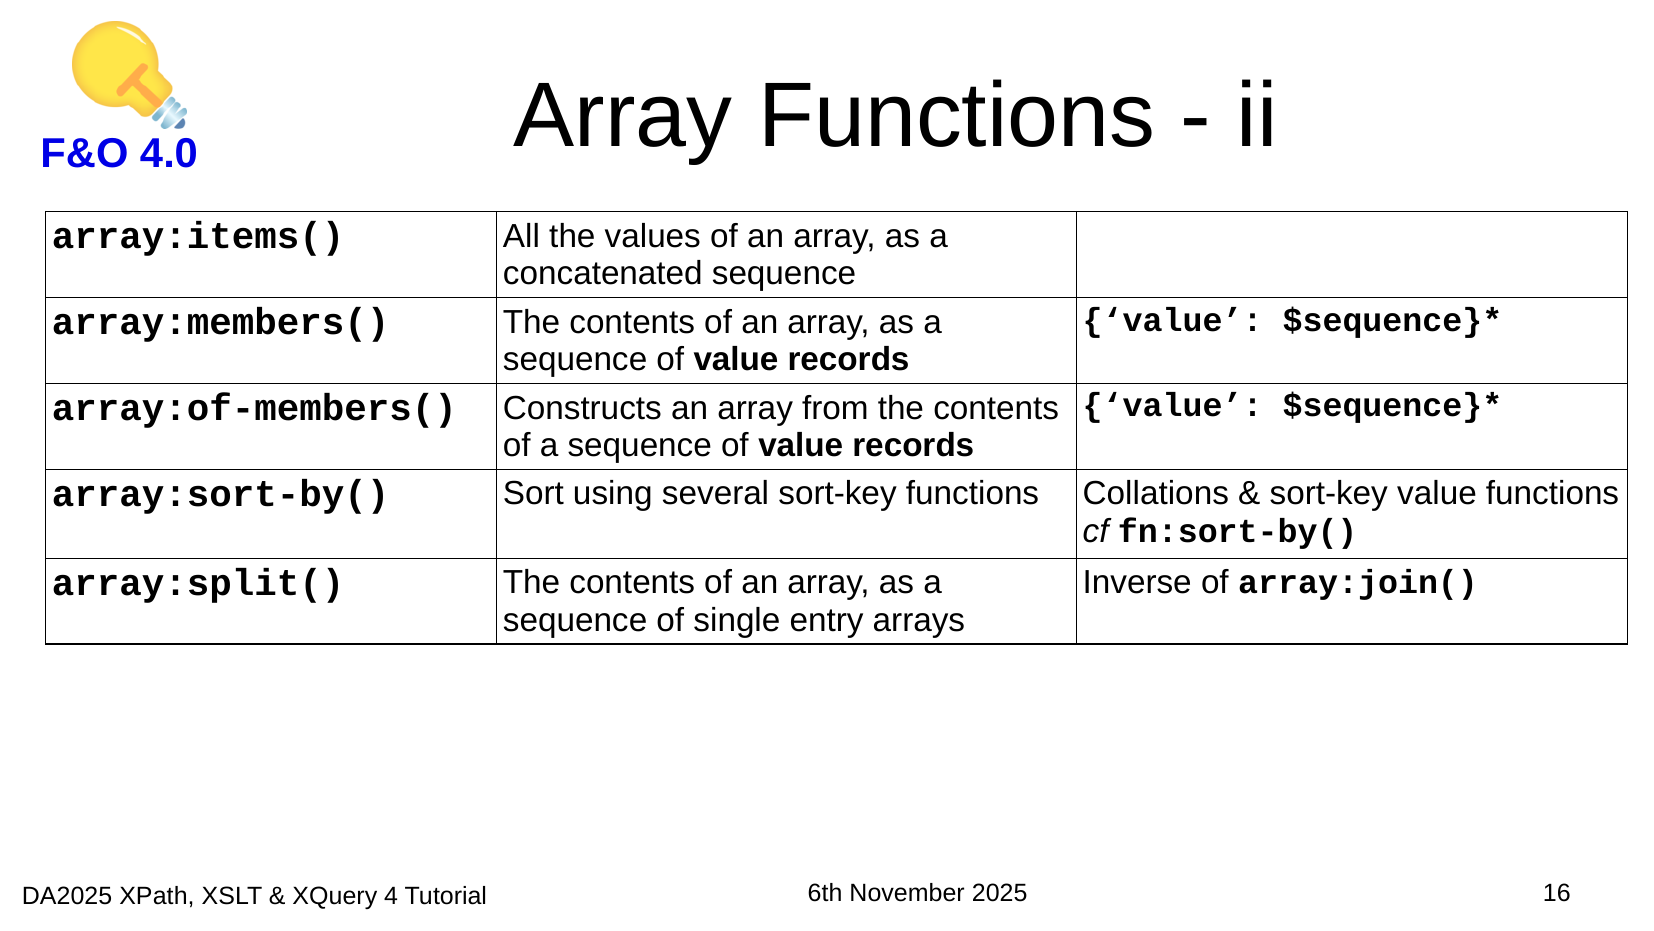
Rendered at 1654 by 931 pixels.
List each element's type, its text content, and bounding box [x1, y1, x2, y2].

table_cell array:of-members() [46, 384, 496, 469]
table_cell array:members() [46, 298, 496, 383]
table_cell {‘value’: $sequence}* [1077, 384, 1627, 469]
table_header All the values of an array, as a concatenated sequence [497, 212, 1076, 297]
table_header [1077, 212, 1627, 297]
table_cell Constructs an array from the contents of a sequence of value records [497, 384, 1076, 469]
table_cell Inverse of array:join() [1077, 559, 1627, 643]
picture [72, 21, 187, 129]
table_cell Sort using several sort-key functions [497, 470, 1076, 558]
table_cell The contents of an array, as a sequence of single entry arrays [497, 559, 1076, 643]
table_cell {‘value’: $sequence}* [1077, 298, 1627, 383]
table_header array:items() [46, 212, 496, 297]
title Array Functions - ii [222, 37, 1571, 193]
table_cell The contents of an array, as a sequence of value records [497, 298, 1076, 383]
table_cell Collations & sort-key value functions cf fn:sort-by() [1077, 470, 1627, 558]
table_cell array:sort-by() [46, 470, 496, 558]
table_cell array:split() [46, 559, 496, 643]
